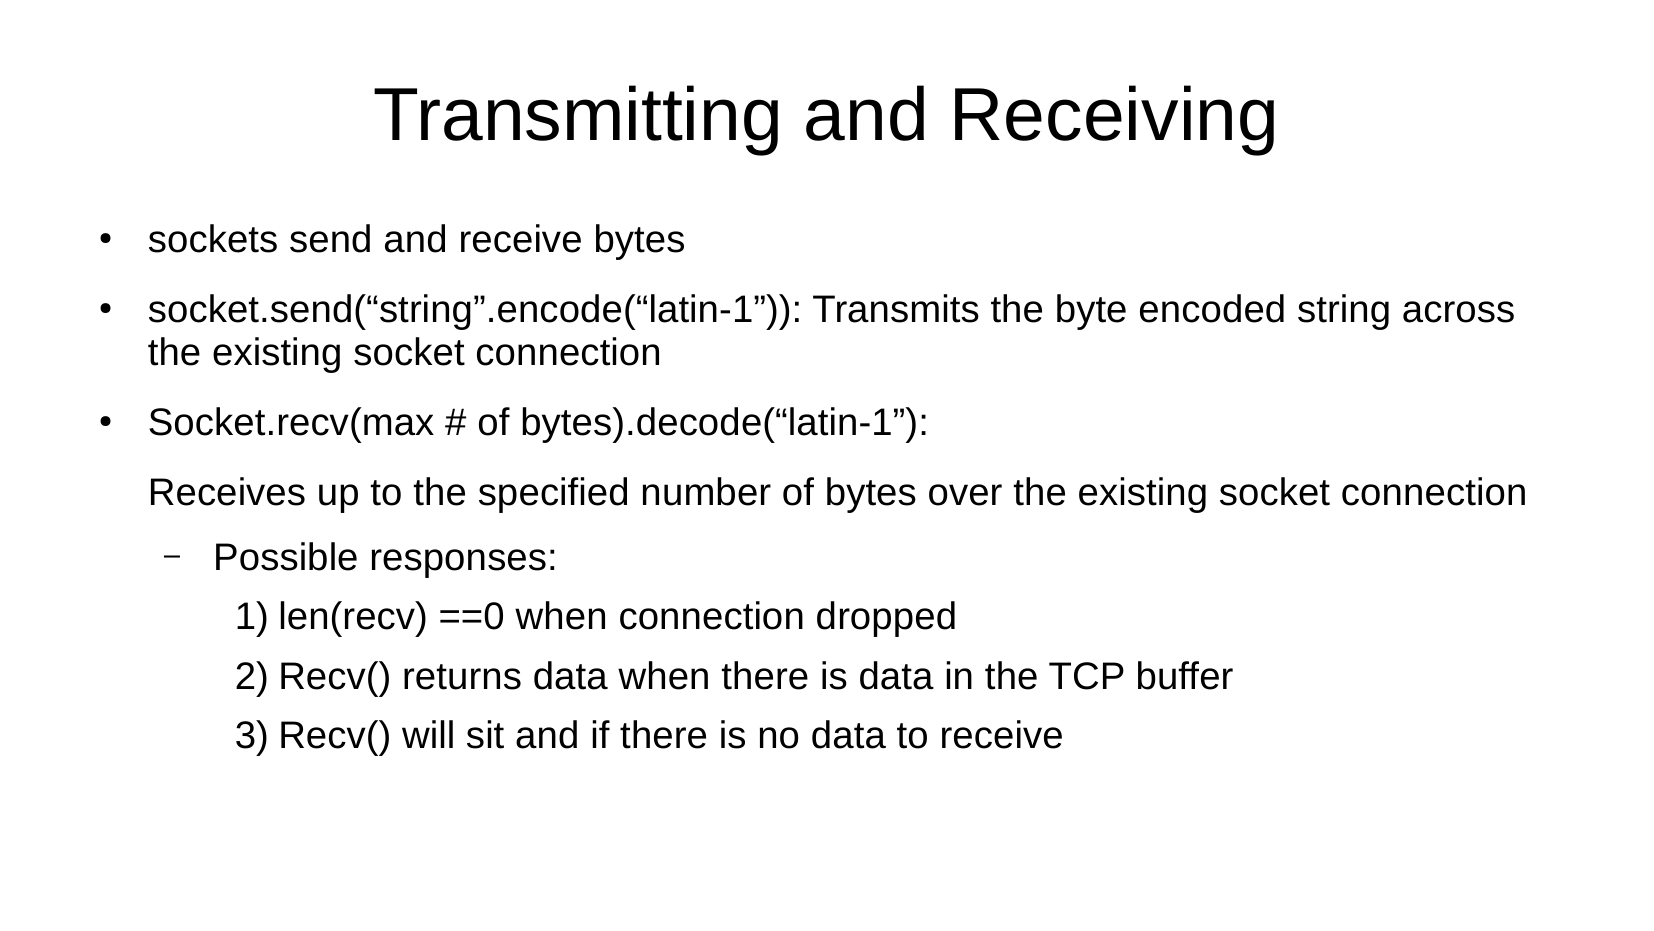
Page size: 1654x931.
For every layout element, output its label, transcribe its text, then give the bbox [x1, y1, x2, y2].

title Transmitting and Receiving [82, 37, 1571, 193]
list sockets send and receive bytes socket.send(“string”.encode(“latin-1”)): Transmits the byte encoded string across the existing socket connection Socket.recv(max # of bytes).decode(“latin-1”): Receives up to the specified number of bytes over the existing socket connection Possible responses: len(recv) ==0 when connection dropped Recv() returns data when there is data in the TCP buffer Recv() will sit and if there is no data to receive [82, 217, 1571, 758]
